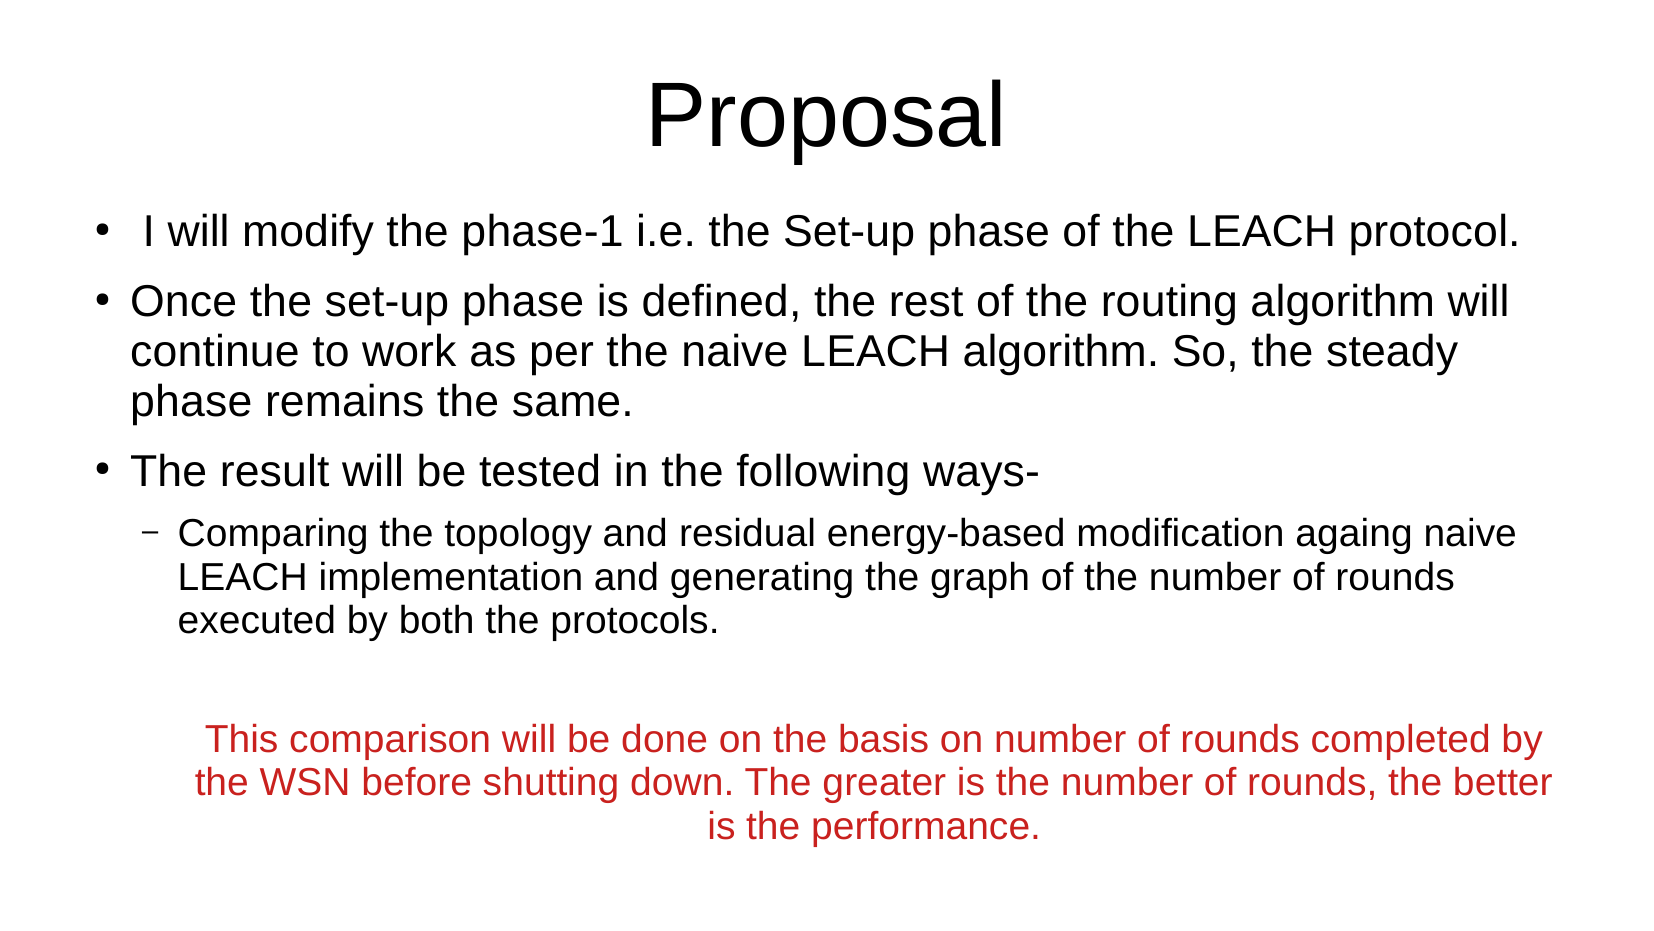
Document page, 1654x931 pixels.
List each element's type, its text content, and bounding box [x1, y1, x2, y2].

title Proposal [82, 37, 1571, 193]
list I will modify the phase-1 i.e. the Set-up phase of the LEACH protocol. Once the set-up phase is defined, the rest of the routing algorithm will continue to work as per the naive LEACH algorithm. So, the steady phase remains the same. The result will be tested in the following ways- Comparing the topology and residual energy-based modification againg naive LEACH implementation and generating the graph of the number of rounds executed by both the protocols. This comparison will be done on the basis on number of rounds completed by the WSN before shutting down. The greater is the number of rounds, the better is the performance. [82, 205, 1571, 851]
